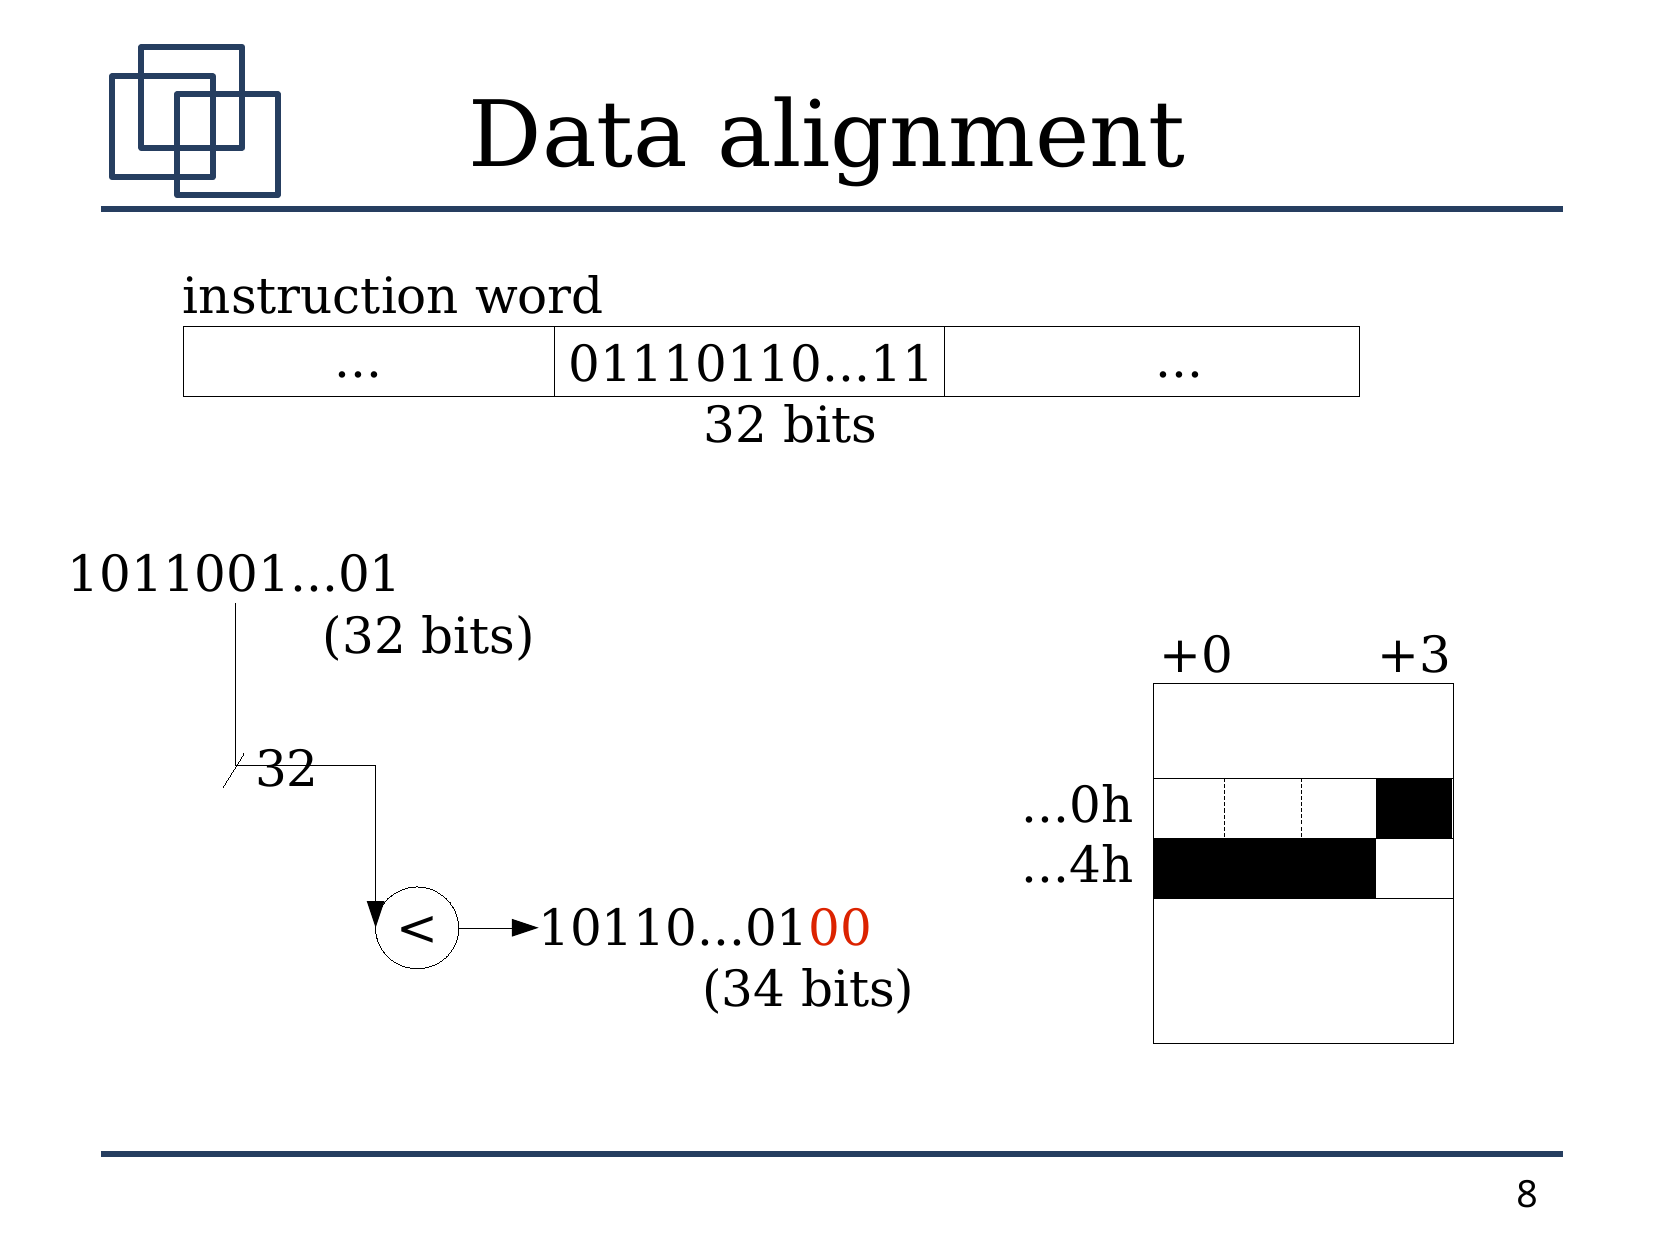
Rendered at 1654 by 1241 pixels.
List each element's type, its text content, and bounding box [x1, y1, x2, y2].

text_box ... [334, 331, 383, 390]
text_box ... [1155, 331, 1204, 390]
text_box +0 +3 [1159, 625, 1452, 685]
text_box [1153, 778, 1452, 899]
text_box < [375, 886, 459, 969]
text_box ...0h [1021, 776, 1134, 835]
text_box 32 [255, 740, 319, 799]
text_box 10110...0100 [538, 898, 873, 957]
text_box (34 bits) [702, 960, 915, 1019]
text_box 32 bits [704, 396, 878, 455]
title Data alignment [121, 31, 1534, 239]
text_box ...4h [1021, 835, 1134, 894]
text_box 1011001...01 [67, 544, 402, 603]
text_box instruction word [182, 267, 605, 326]
text_box 01110110...11 [568, 335, 935, 394]
text_box (32 bits) [322, 607, 536, 666]
